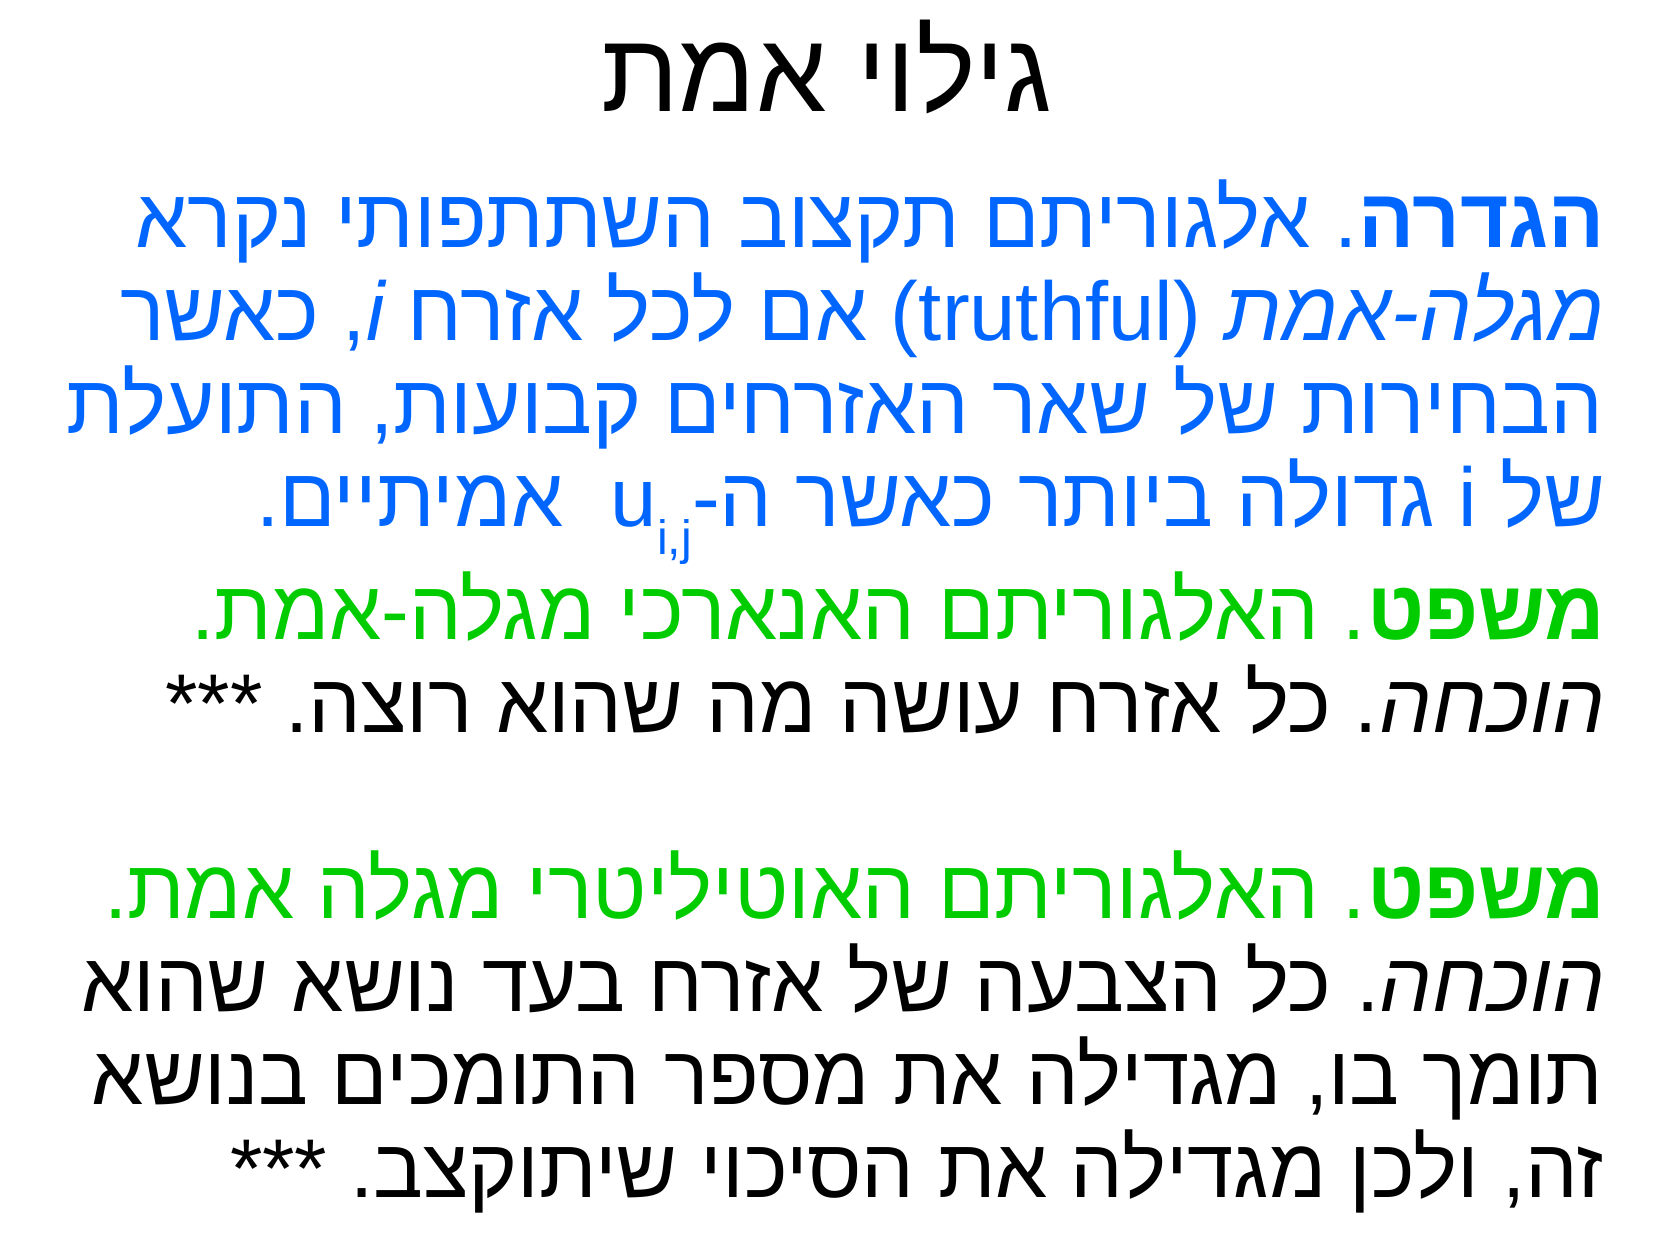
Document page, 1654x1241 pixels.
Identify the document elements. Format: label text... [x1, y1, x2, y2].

title גילוי אמת [0, 0, 1654, 196]
text_box הגדרה. אלגוריתם תקצוב השתתפותי נקרא מגלה-אמת (truthful) אם לכל אזרח i, כאשר הבחירות של שאר האזרחים קבועות, התועלת של i גדולה ביותר כאשר ה-ui,j אמיתיים. משפט. האלגוריתם האנארכי מגלה-אמת. הוכחה. כל אזרח עושה מה שהוא רוצה. *** משפט. האלגוריתם האוטיליטרי מגלה אמת. הוכחה. כל הצבעה של אזרח בעד נושא שהוא תומך בו, מגדילה את מספר התומכים בנושא זה, ולכן מגדילה את הסיכוי שיתוקצב. *** [30, 165, 1621, 1223]
